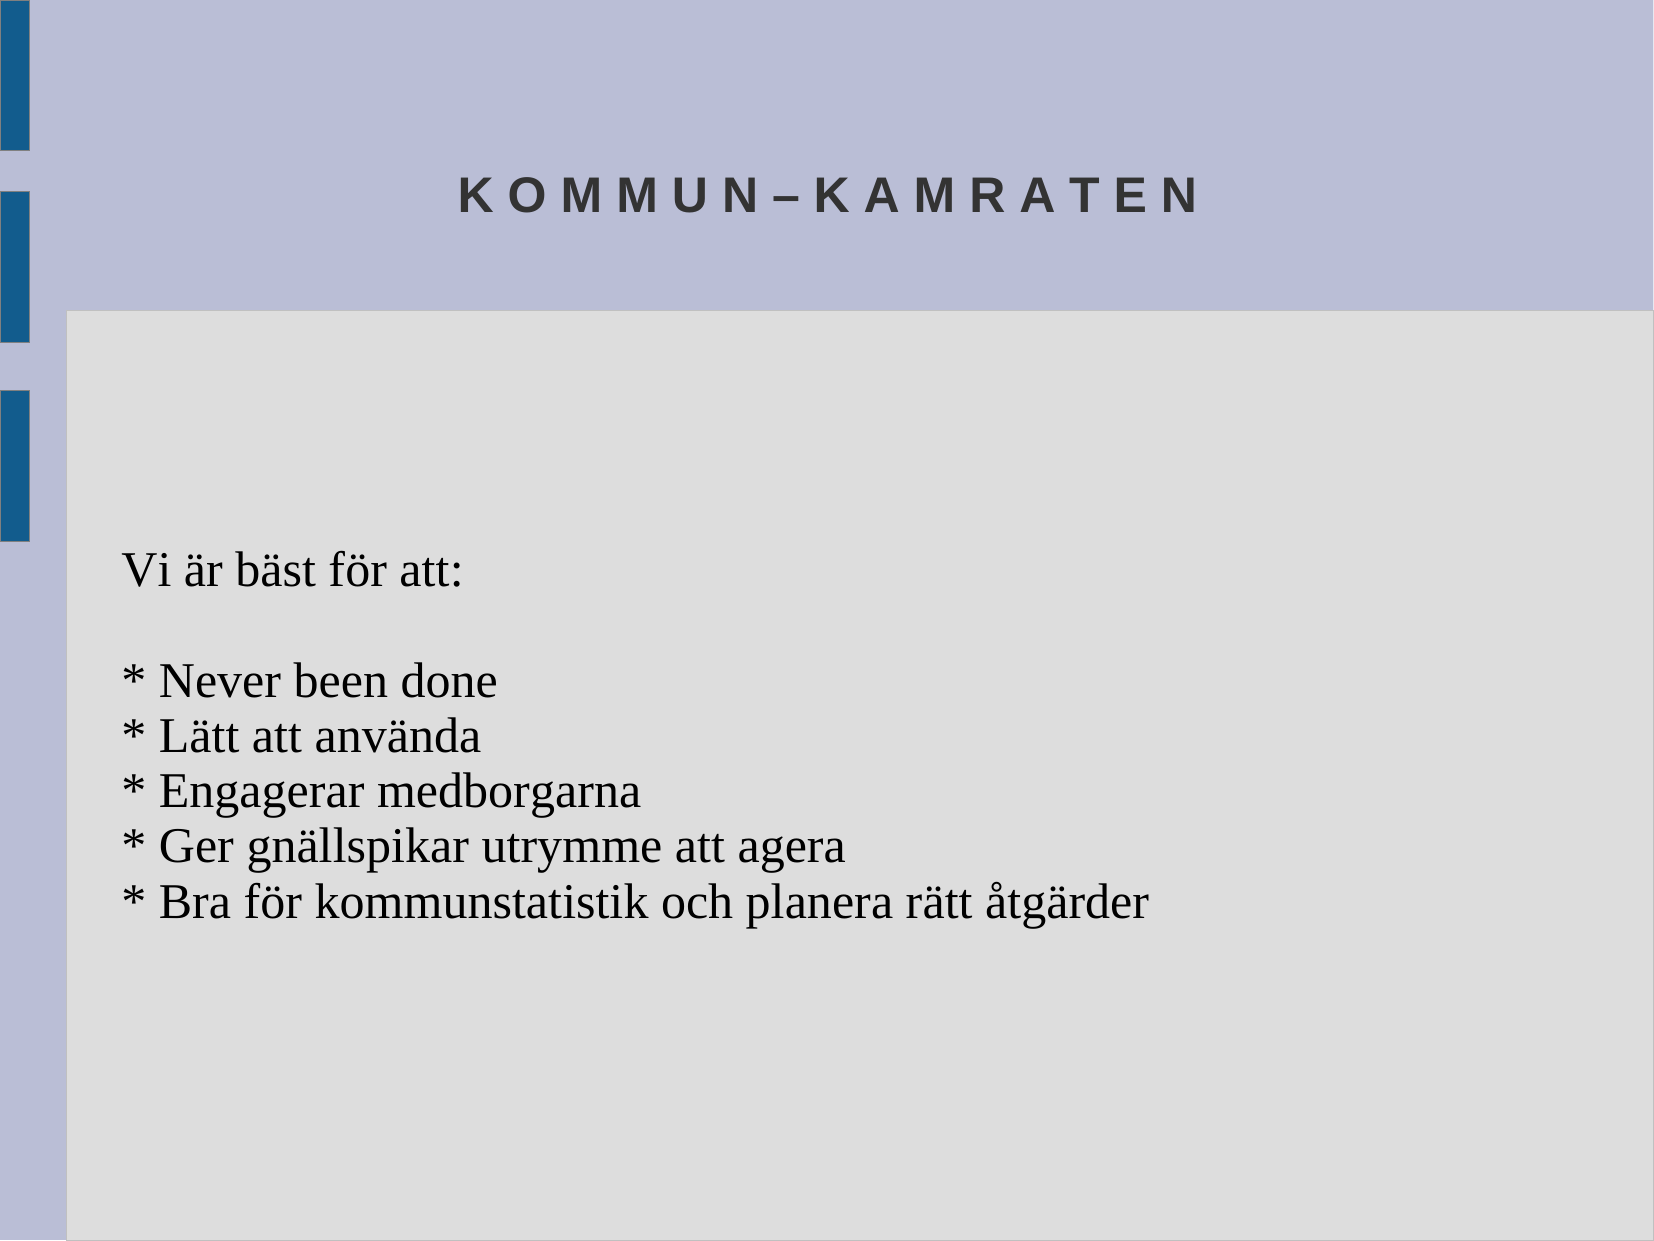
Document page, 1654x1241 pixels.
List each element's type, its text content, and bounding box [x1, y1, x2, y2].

subtitle Vi är bäst för att: * Never been done * Lätt att använda * Engagerar medborgarna * Ger gnällspikar utrymme att agera * Bra för kommunstatistik och planera rätt åtgärder [121, 344, 1534, 1127]
title K O M M U N – K A M R A T E N [121, 91, 1534, 299]
